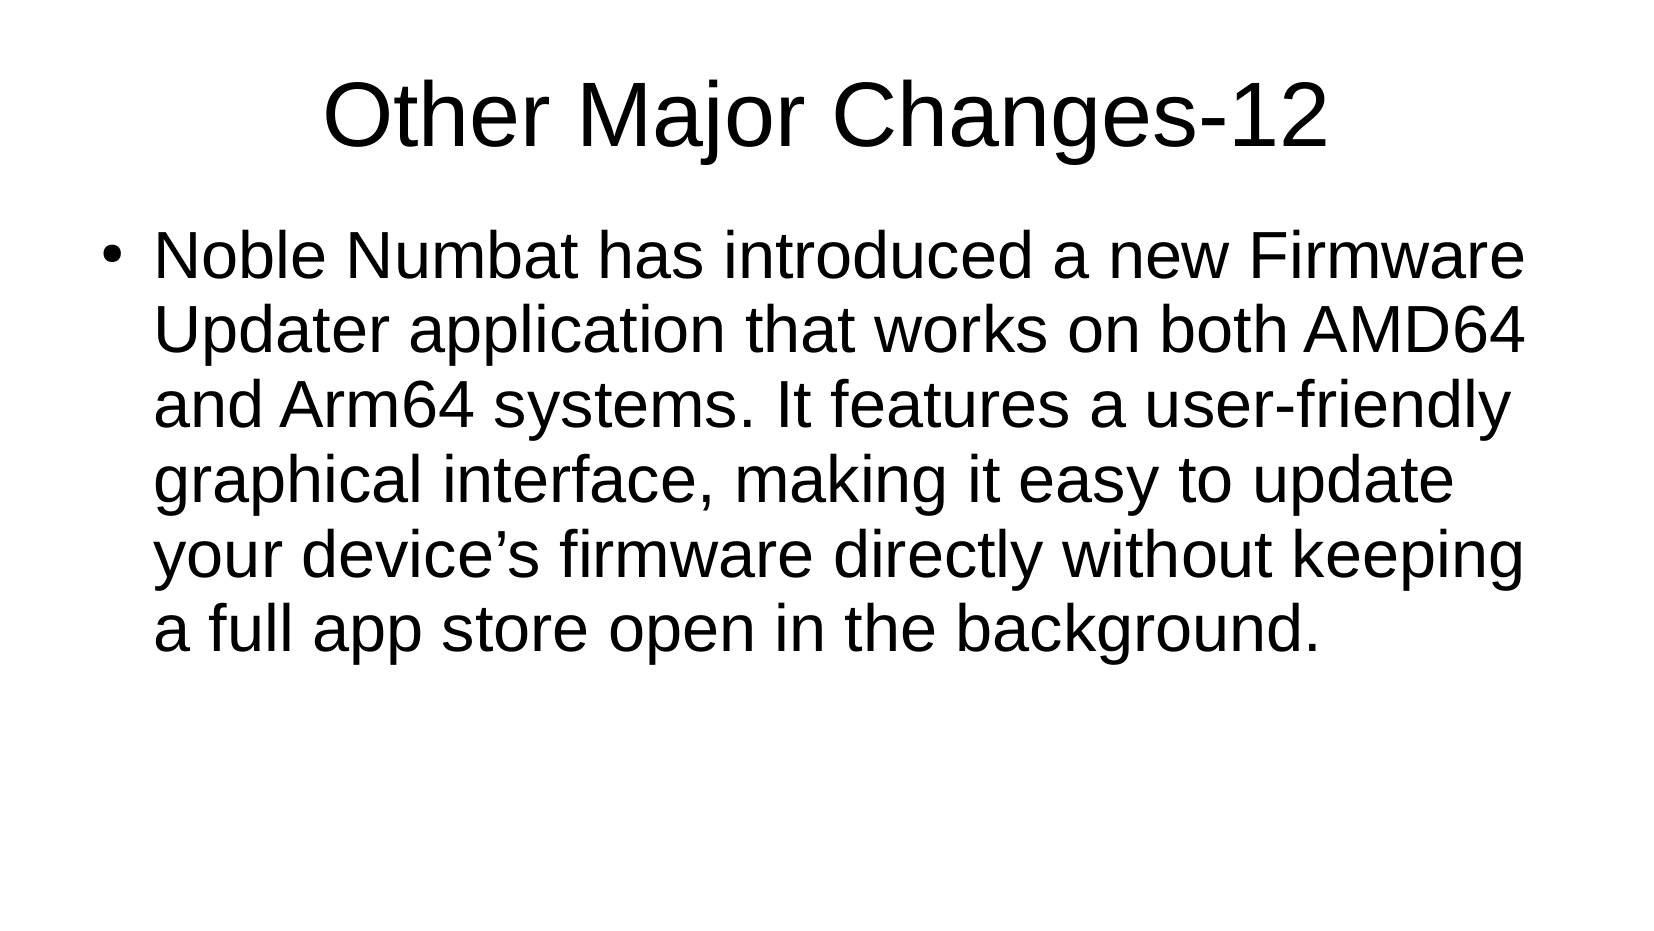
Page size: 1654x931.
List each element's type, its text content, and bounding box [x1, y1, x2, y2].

title Other Major Changes-12 [82, 37, 1571, 193]
list Noble Numbat has introduced a new Firmware Updater application that works on both AMD64 and Arm64 systems. It features a user-friendly graphical interface, making it easy to update your device’s firmware directly without keeping a full app store open in the background. [82, 217, 1571, 758]
